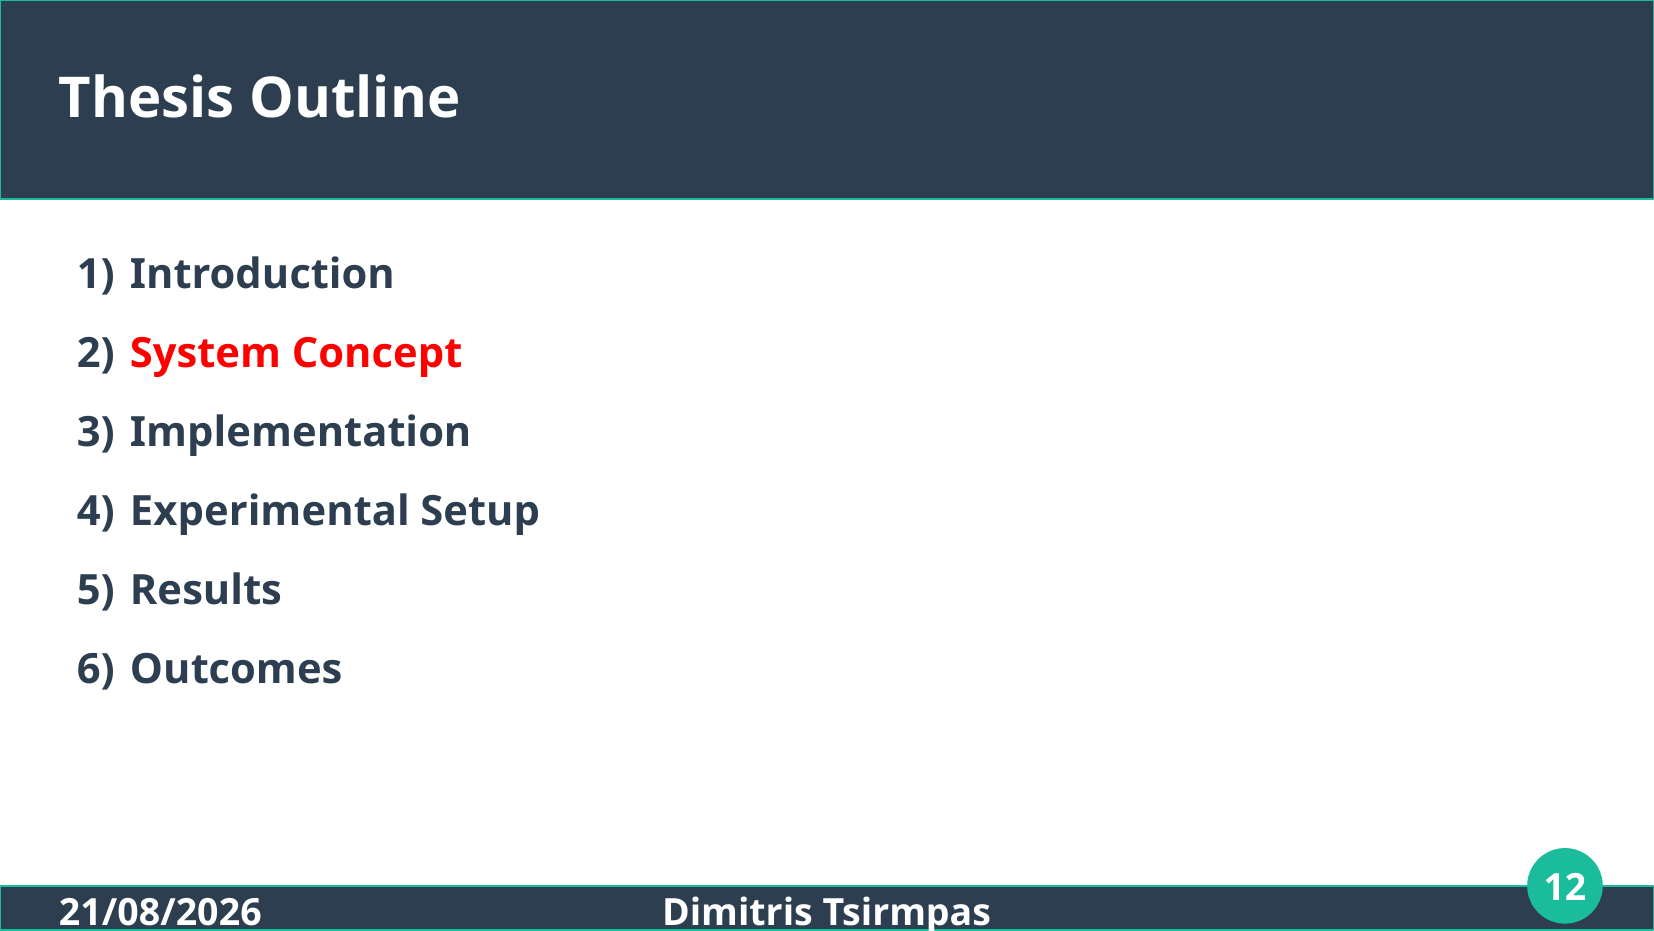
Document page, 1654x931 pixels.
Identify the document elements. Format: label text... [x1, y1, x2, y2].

list Introduction System Concept Implementation Experimental Setup Results Outcomes [59, 243, 1595, 864]
title Thesis Outline [59, 37, 1595, 155]
